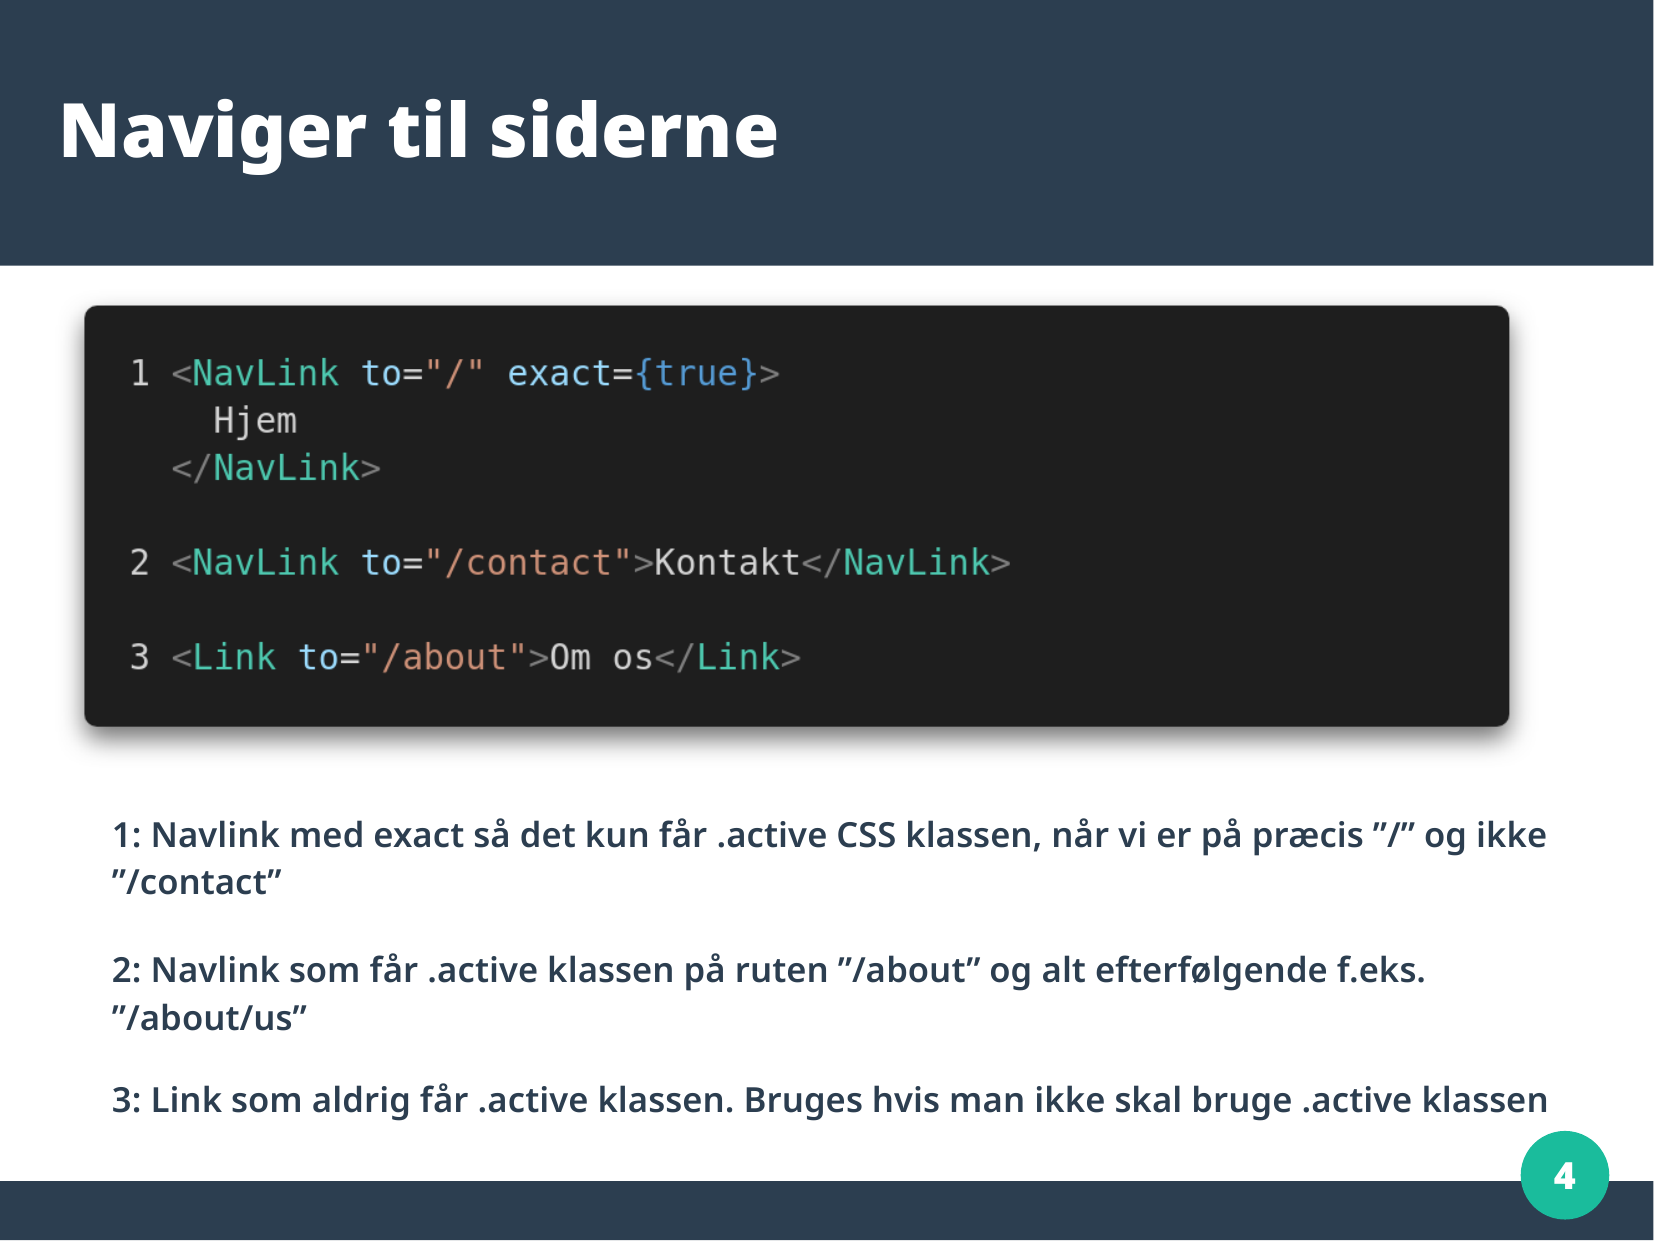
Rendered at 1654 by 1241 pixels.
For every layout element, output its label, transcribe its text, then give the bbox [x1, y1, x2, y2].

title Naviger til siderne [59, 49, 1595, 207]
list 1: Navlink med exact så det kun får .active CSS klassen, når vi er på præcis ”/” og ikke ”/contact” 2: Navlink som får .active klassen på ruten ”/about” og alt efterfølgende f.eks. ”/about/us” 3: Link som aldrig får .active klassen. Bruges hvis man ikke skal bruge .active klassen [75, 810, 1595, 1152]
picture [45, 255, 1545, 781]
